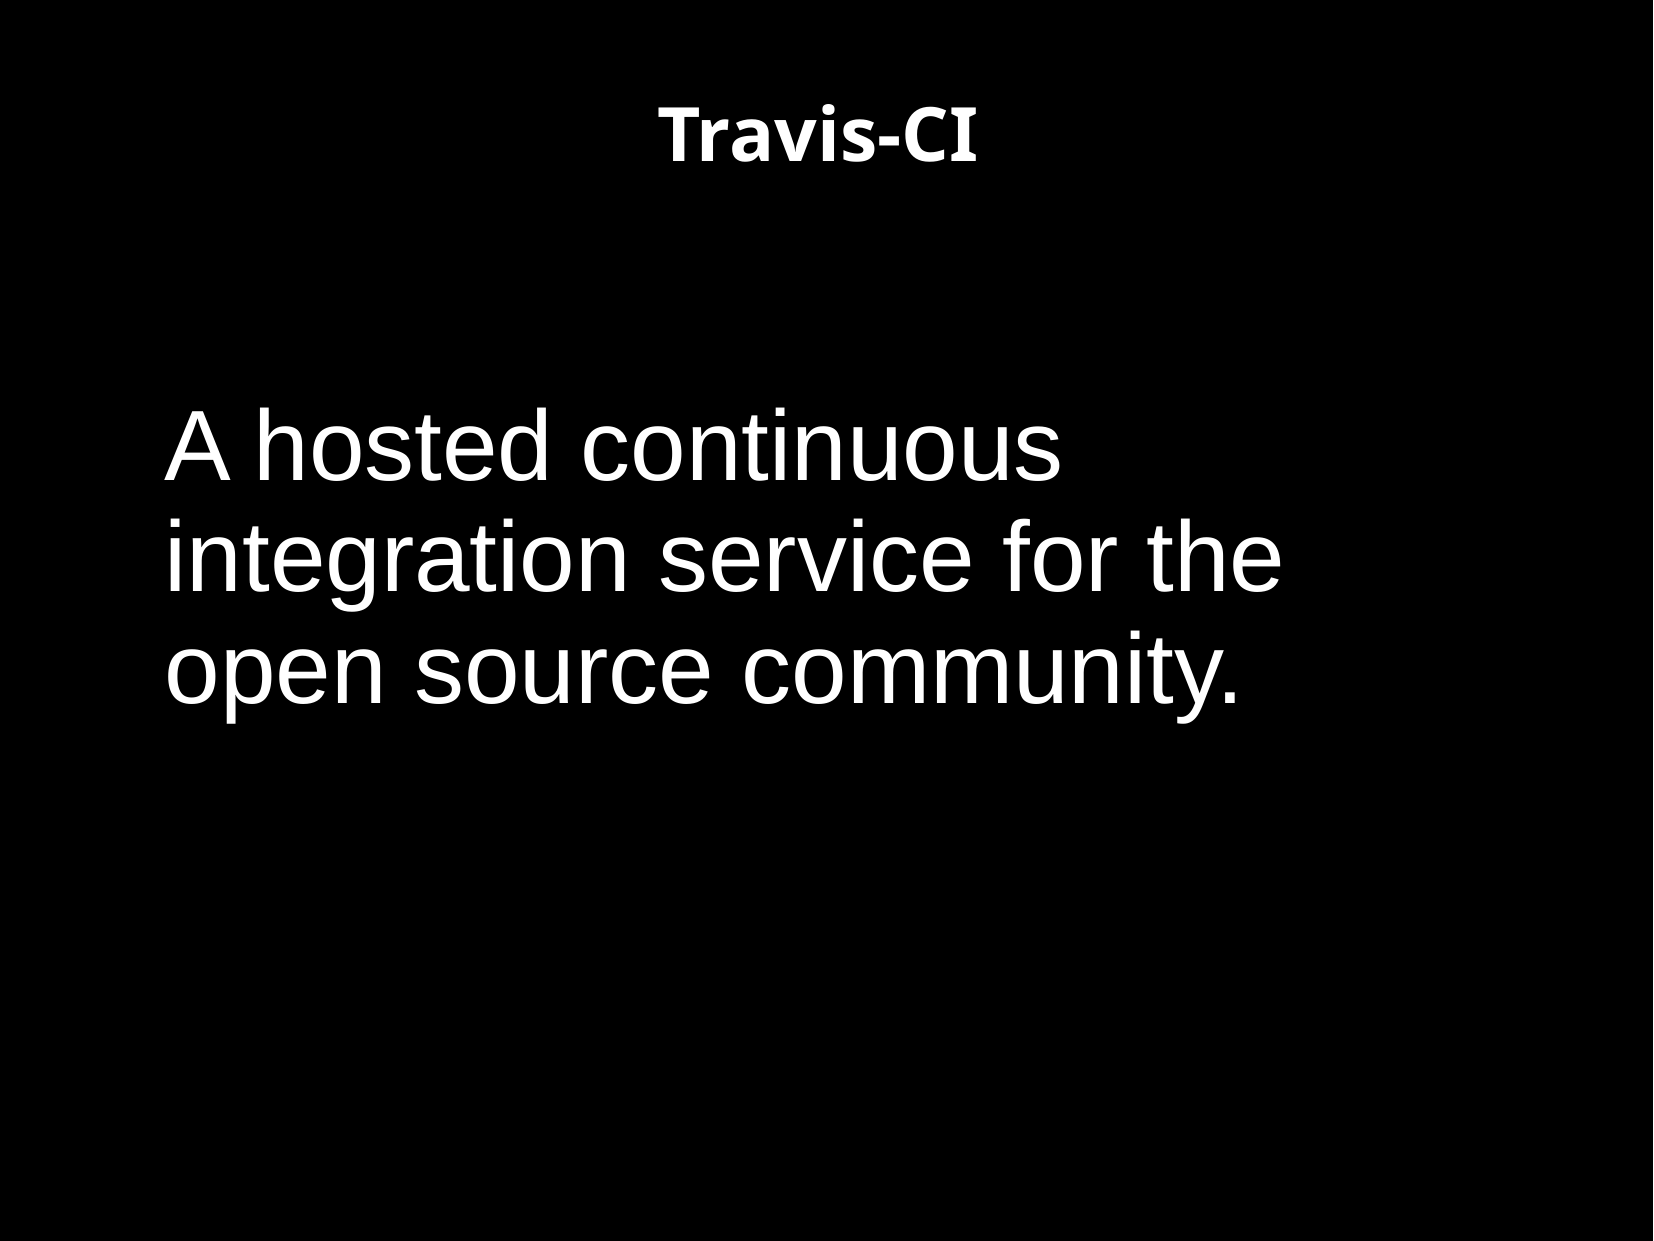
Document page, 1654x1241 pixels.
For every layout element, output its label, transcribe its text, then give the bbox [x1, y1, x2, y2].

text_box Travis-CI [348, 74, 1288, 188]
text_box A hosted continuous integration service for the open source community. [150, 382, 1471, 898]
